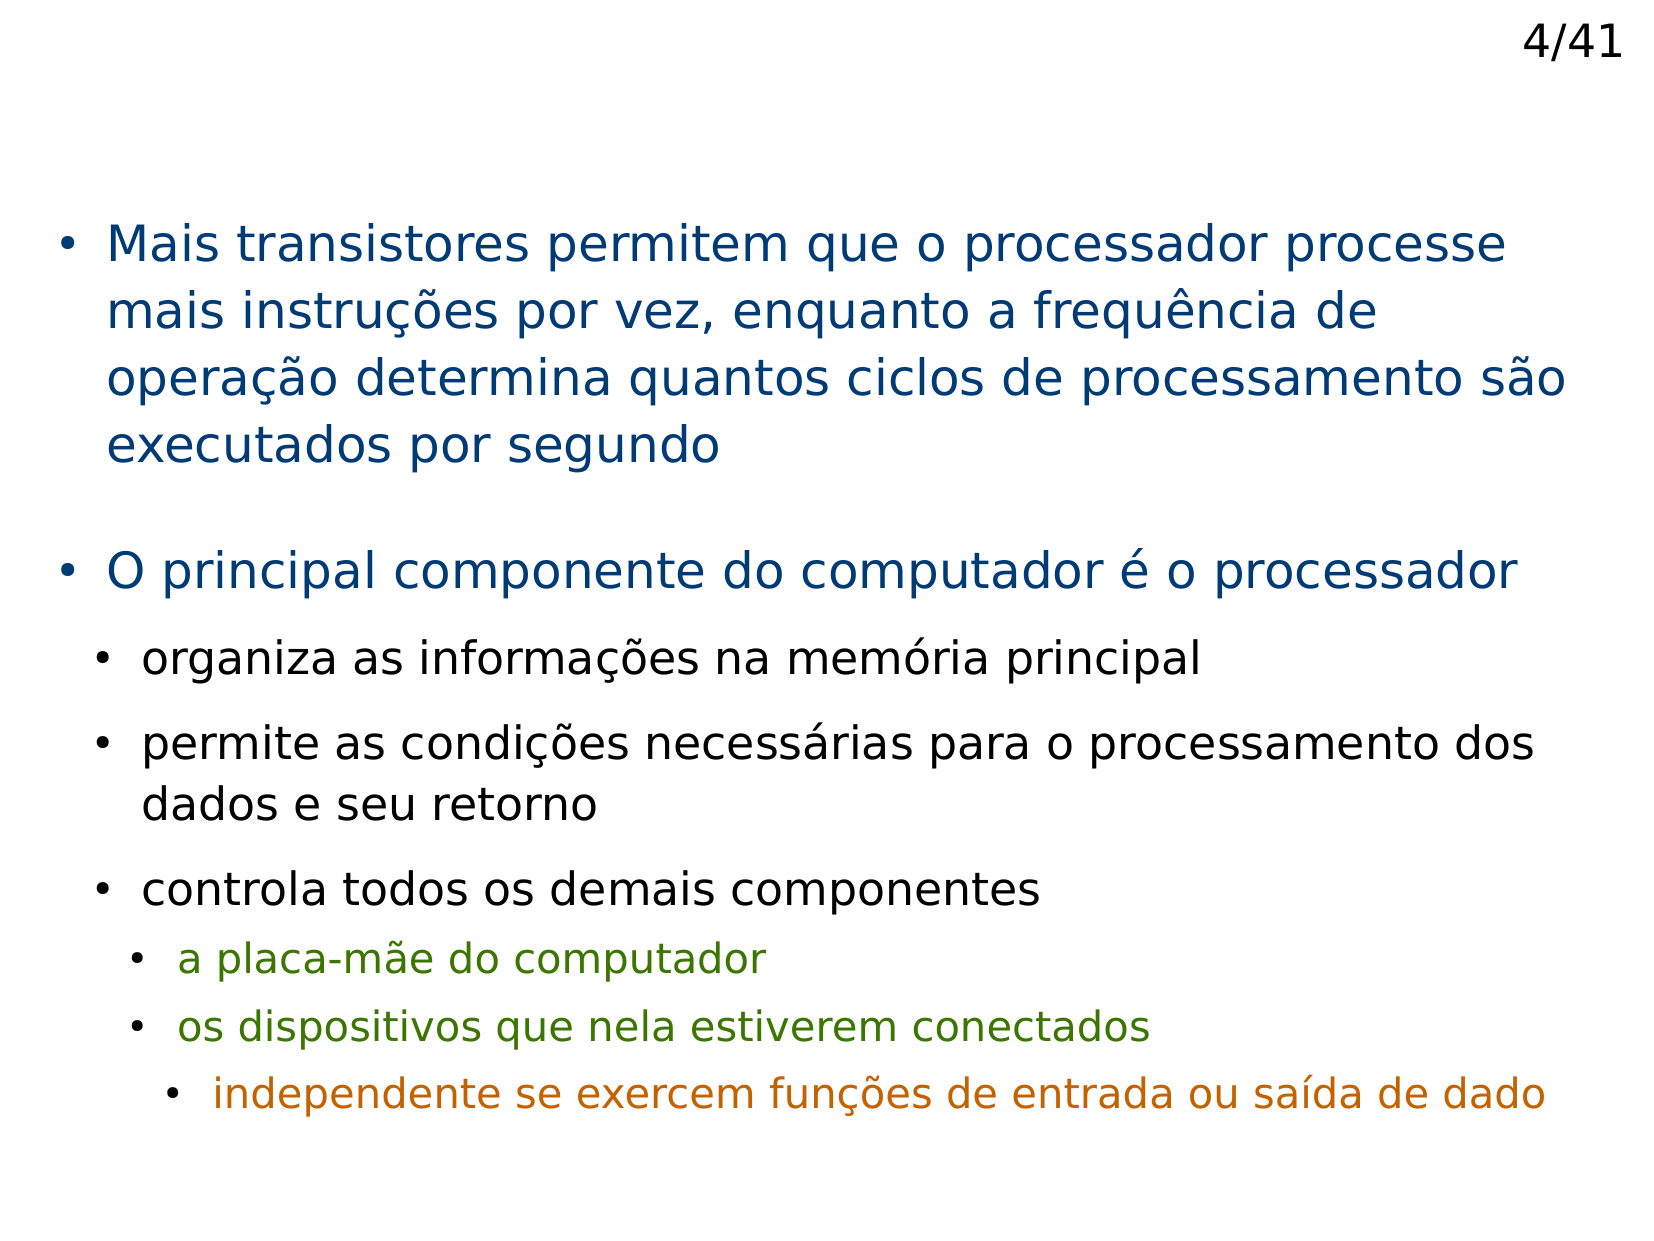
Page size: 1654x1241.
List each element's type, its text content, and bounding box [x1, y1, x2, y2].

list Mais transistores permitem que o processador processe mais instruções por vez, enquanto a frequência de operação determina quantos ciclos de processamento são executados por segundo O principal componente do computador é o processador organiza as informações na memória principal permite as condições necessárias para o processamento dos dados e seu retorno controla todos os demais componentes a placa-mãe do computador os dispositivos que nela estiverem conectados independente se exercem funções de entrada ou saída de dado [59, 206, 1625, 1211]
